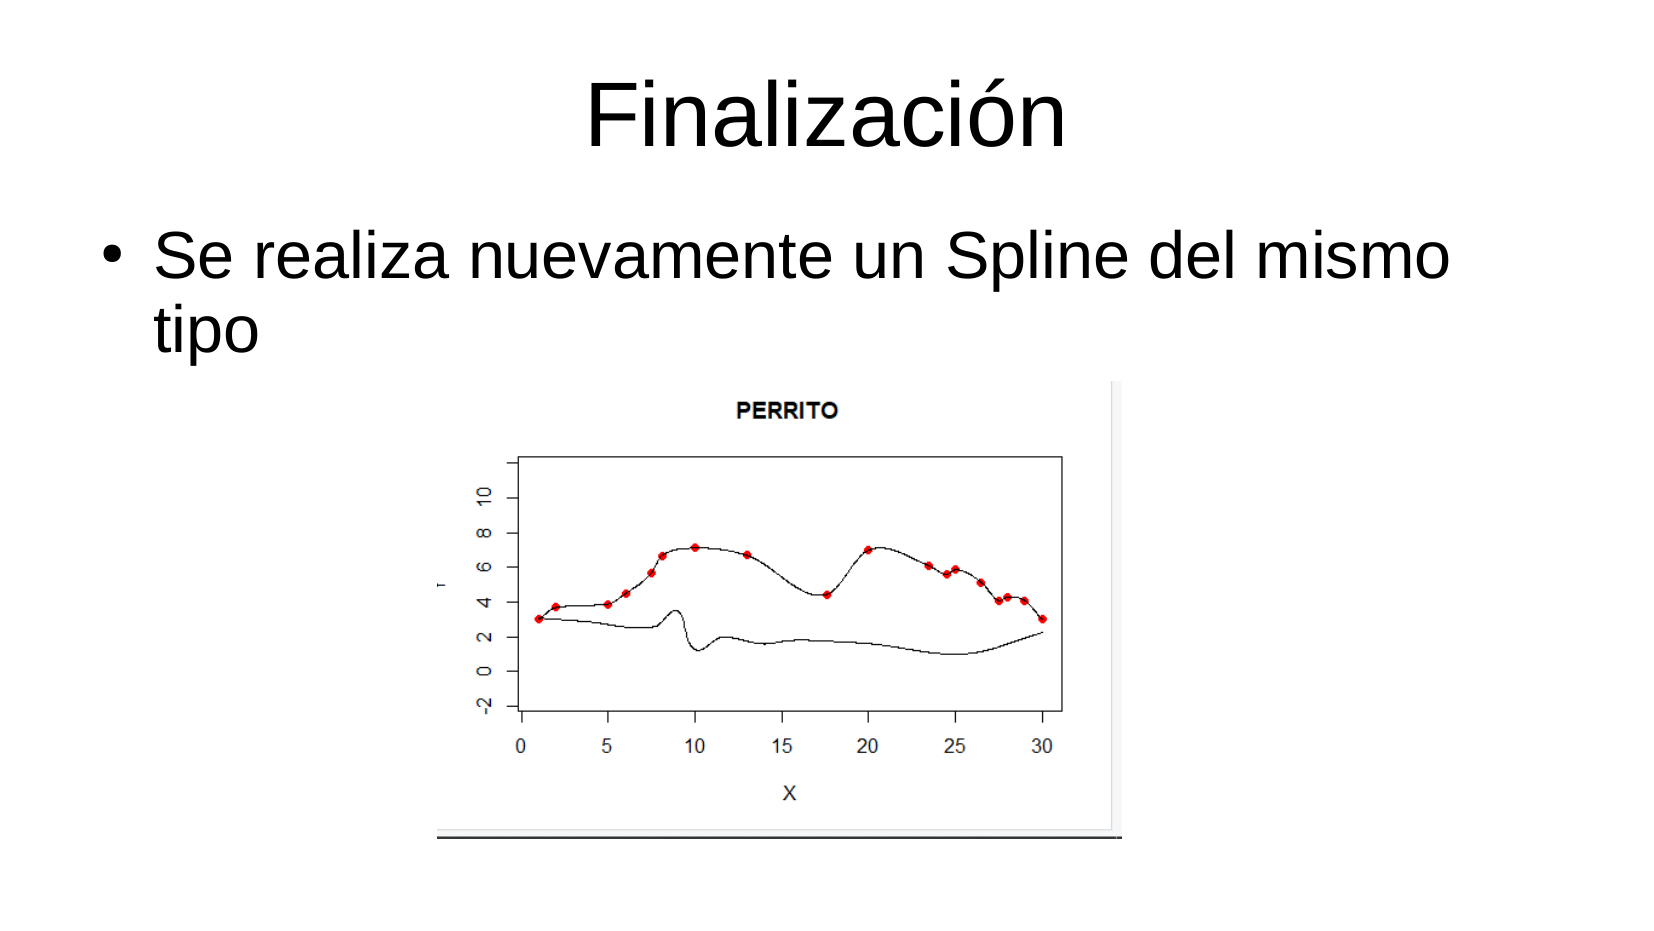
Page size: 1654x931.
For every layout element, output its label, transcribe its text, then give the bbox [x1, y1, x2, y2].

title Finalización [82, 37, 1571, 193]
list Se realiza nuevamente un Spline del mismo tipo [82, 217, 1571, 758]
picture [437, 381, 1122, 839]
